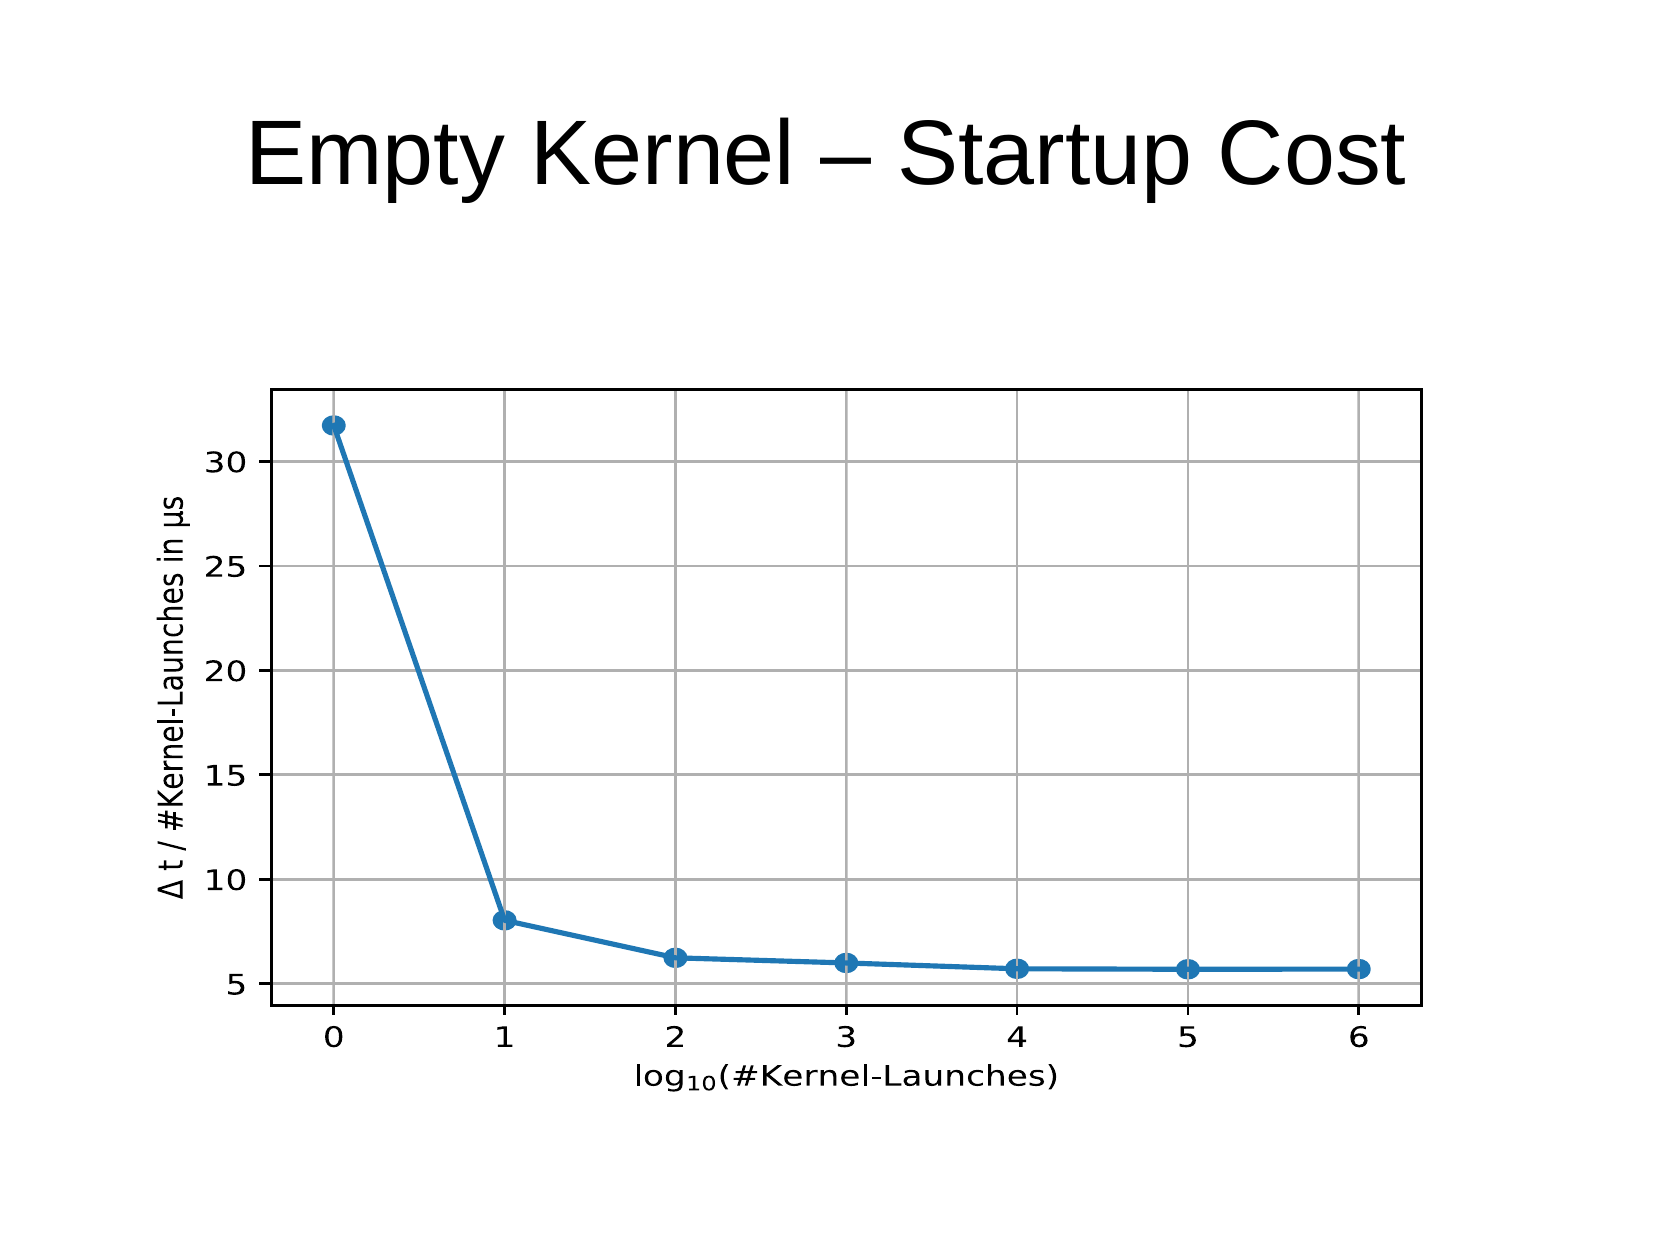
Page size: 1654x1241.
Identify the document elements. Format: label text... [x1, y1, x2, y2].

picture [84, 290, 1571, 1109]
title Empty Kernel – Startup Cost [82, 49, 1571, 257]
